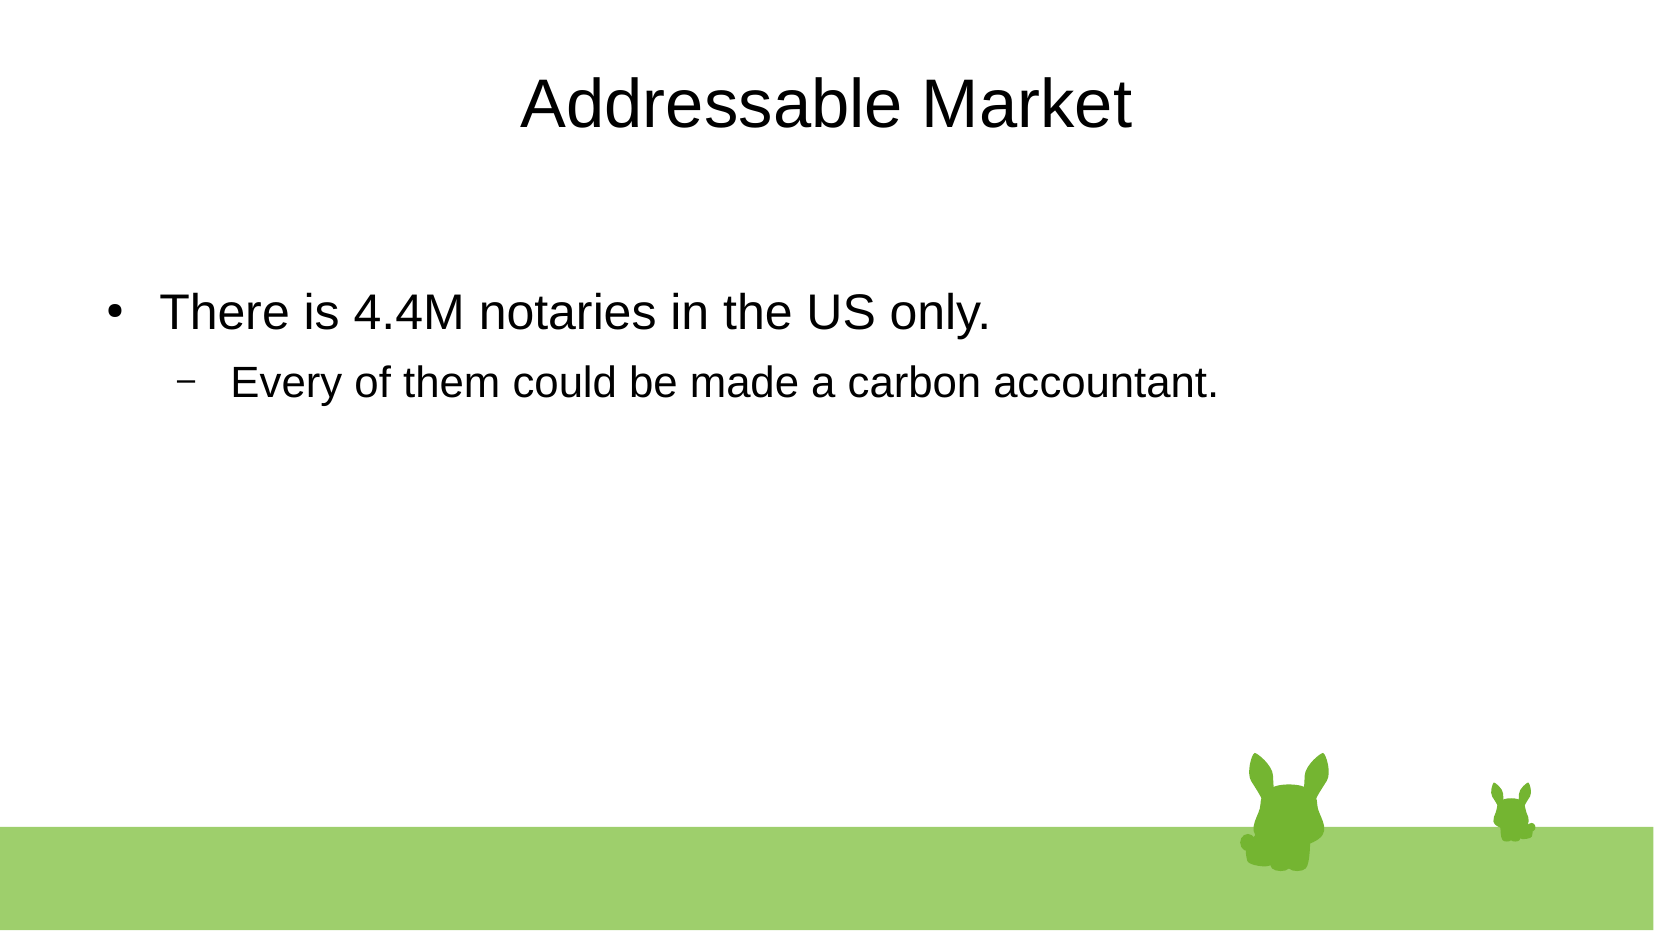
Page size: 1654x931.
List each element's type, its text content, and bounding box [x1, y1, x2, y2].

title Addressable Market [88, 29, 1565, 178]
list There is 4.4M notaries in the US only. Every of them could be made a carbon accountant. [88, 206, 1565, 739]
